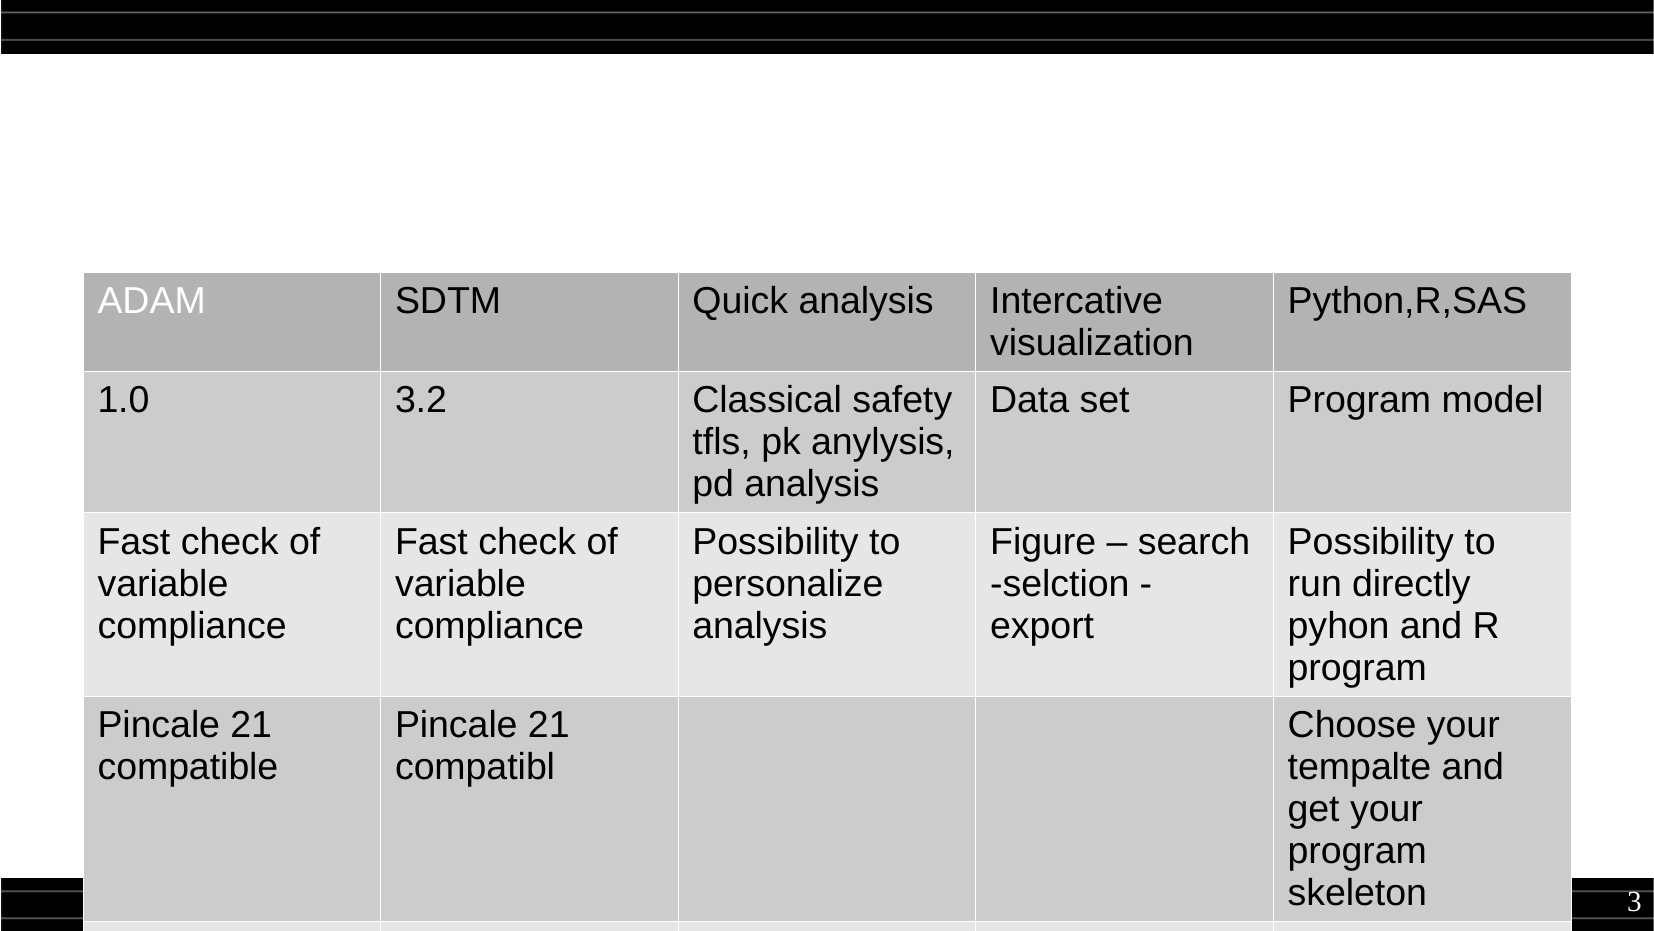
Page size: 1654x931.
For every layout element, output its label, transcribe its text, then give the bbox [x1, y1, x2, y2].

table_cell 3.2 [381, 372, 678, 512]
table_cell Classical safety tfls, pk anylysis, pd analysis [679, 372, 975, 512]
table_cell Pincale 21 compatibl [381, 697, 678, 921]
table_header Quick analysis [679, 273, 975, 371]
table_header SDTM [381, 273, 678, 371]
table_header ADAM [84, 273, 380, 371]
table_cell Possibility to personalize analysis [679, 513, 975, 696]
table_cell Program model [1274, 372, 1571, 512]
table_cell Fast check of variable compliance [381, 513, 678, 696]
table_cell Choose your tempalte and get your program skeleton [1274, 697, 1571, 921]
table_cell [679, 922, 975, 931]
table_cell Data set [976, 372, 1273, 512]
table_cell Figure – search -selction - export [976, 513, 1273, 696]
table_cell 1.0 [84, 372, 380, 512]
table_header Intercative visualization [976, 273, 1273, 371]
table_cell [976, 697, 1273, 921]
table_cell [84, 922, 380, 931]
table_cell Fast check of variable compliance [84, 513, 380, 696]
table_cell Possibility to run directly pyhon and R program [1274, 513, 1571, 696]
table_cell Pincale 21 compatible [84, 697, 380, 921]
table_header Python,R,SAS [1274, 273, 1571, 371]
table_cell [1274, 922, 1571, 931]
picture [1572, 878, 1654, 931]
table_cell [976, 922, 1273, 931]
picture [1, 878, 83, 931]
table_cell [679, 697, 975, 921]
table_cell [381, 922, 678, 931]
picture [1, 0, 1654, 54]
